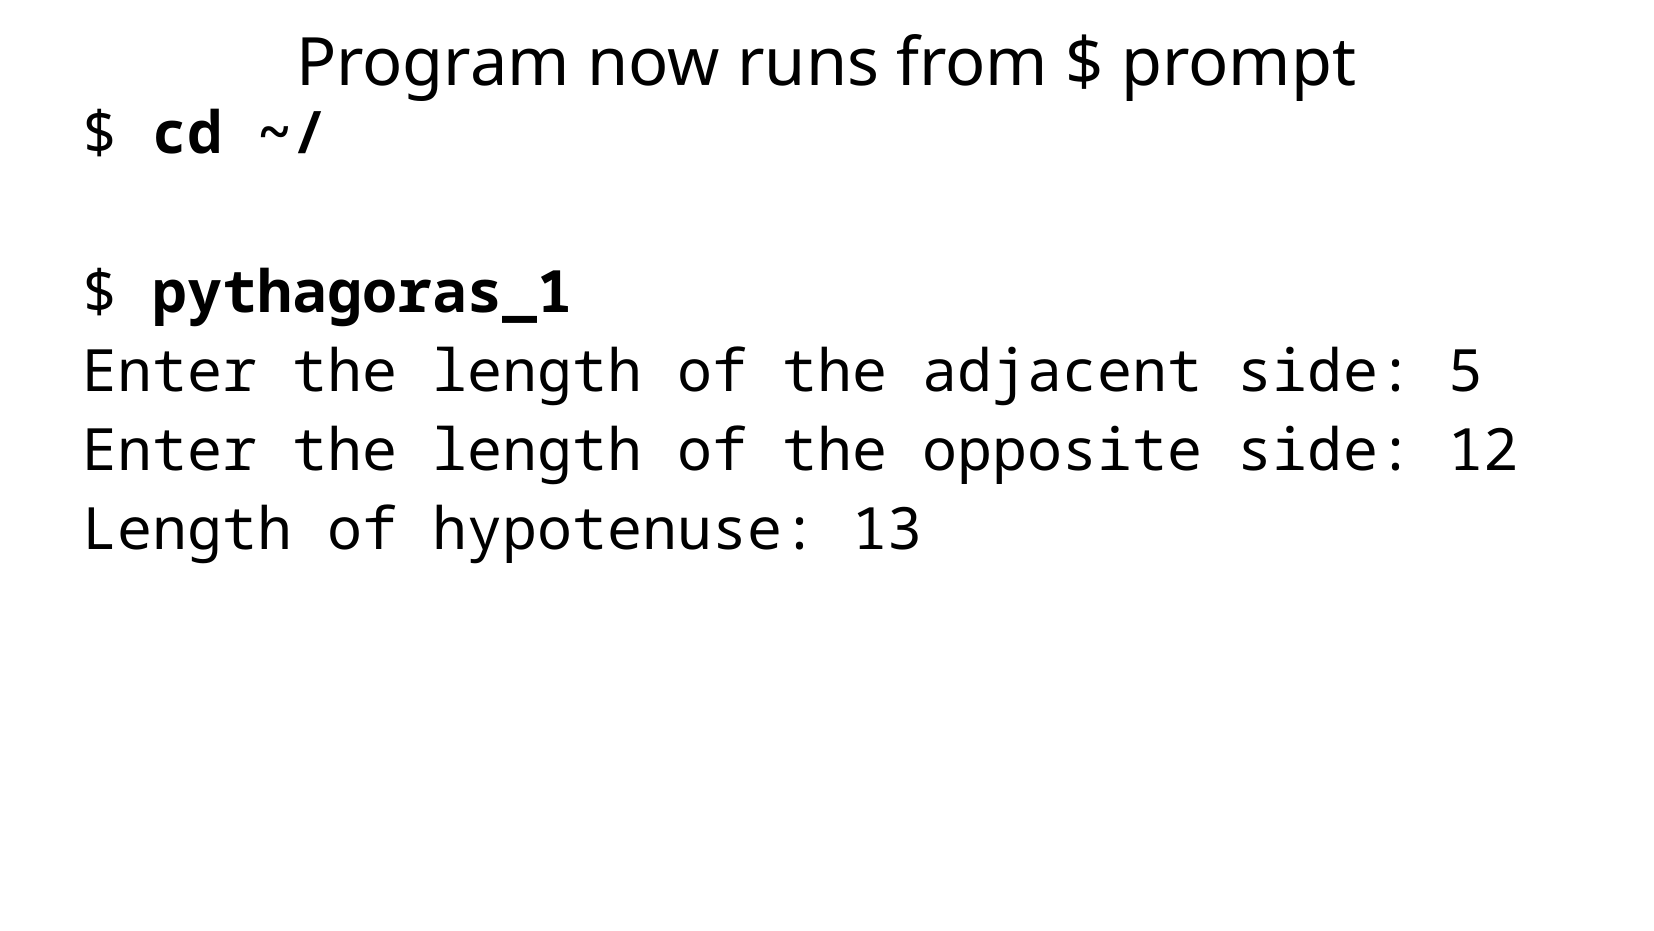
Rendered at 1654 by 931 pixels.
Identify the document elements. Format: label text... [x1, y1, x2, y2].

title Program now runs from $ prompt [82, 7, 1571, 113]
text_box $ cd ~/ $ pythagoras_1 Enter the length of the adjacent side: 5 Enter the length of the opposite side: 12 Length of hypotenuse: 13 [82, 154, 1571, 505]
